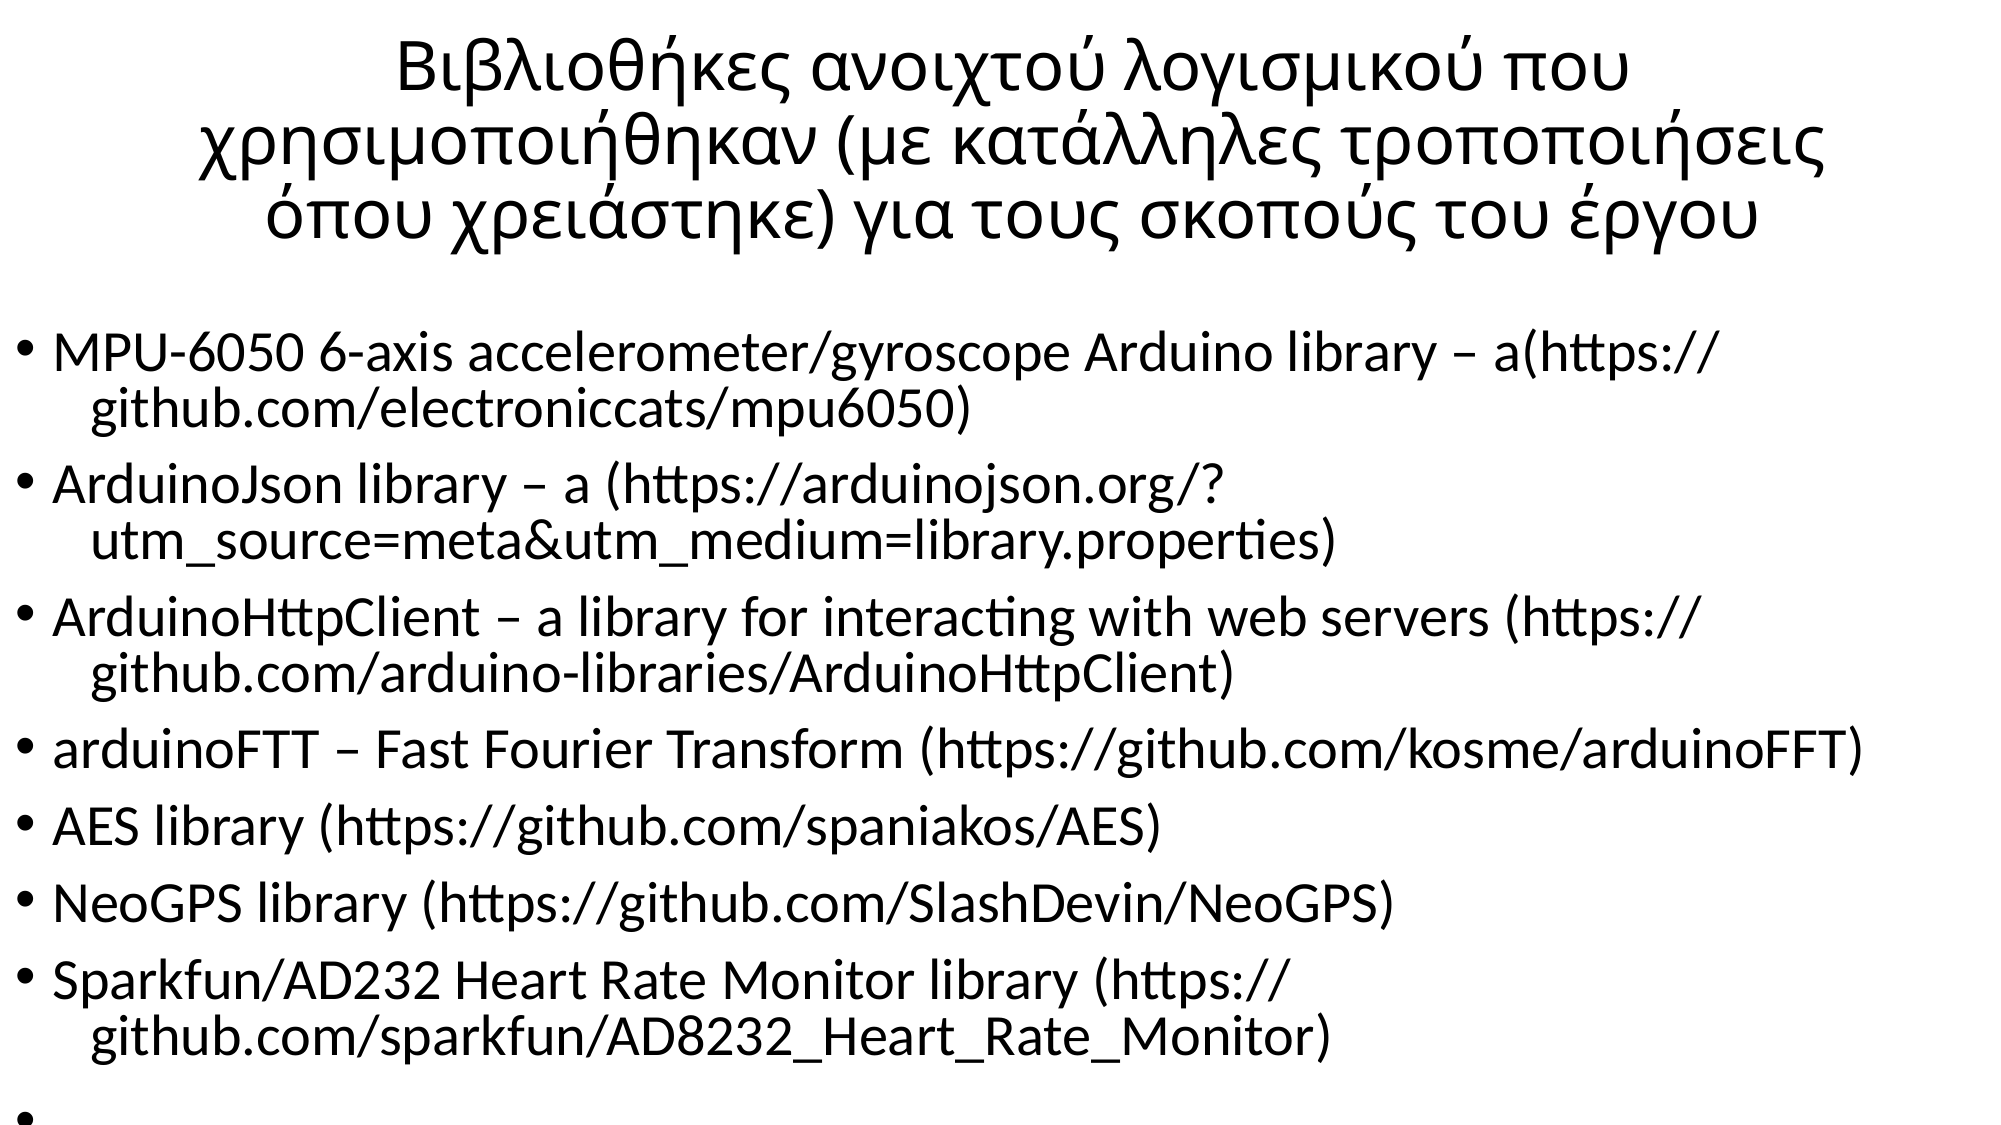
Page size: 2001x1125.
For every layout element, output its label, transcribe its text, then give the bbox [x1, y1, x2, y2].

title Βιβλιοθήκες ανοιχτού λογισμικού που χρησιμοποιήθηκαν (με κατάλληλες τροποποιήσεις όπου χρειάστηκε) για τους σκοπούς του έργου [150, 0, 1876, 285]
list MPU-6050 6-axis accelerometer/gyroscope Arduino library – a(https://github.com/electroniccats/mpu6050) ArduinoJson library – a (https://arduinojson.org/?utm_source=meta&utm_medium=library.properties) ArduinoHttpClient – a library for interacting with web servers (https://github.com/arduino-libraries/ArduinoHttpClient) arduinoFTT – Fast Fourier Transform (https://github.com/kosme/arduinoFFT) AES library (https://github.com/spaniakos/AES) NeoGPS library (https://github.com/SlashDevin/NeoGPS) Sparkfun/AD232 Heart Rate Monitor library (https://github.com/sparkfun/AD8232_Heart_Rate_Monitor) [0, 319, 2000, 1090]
